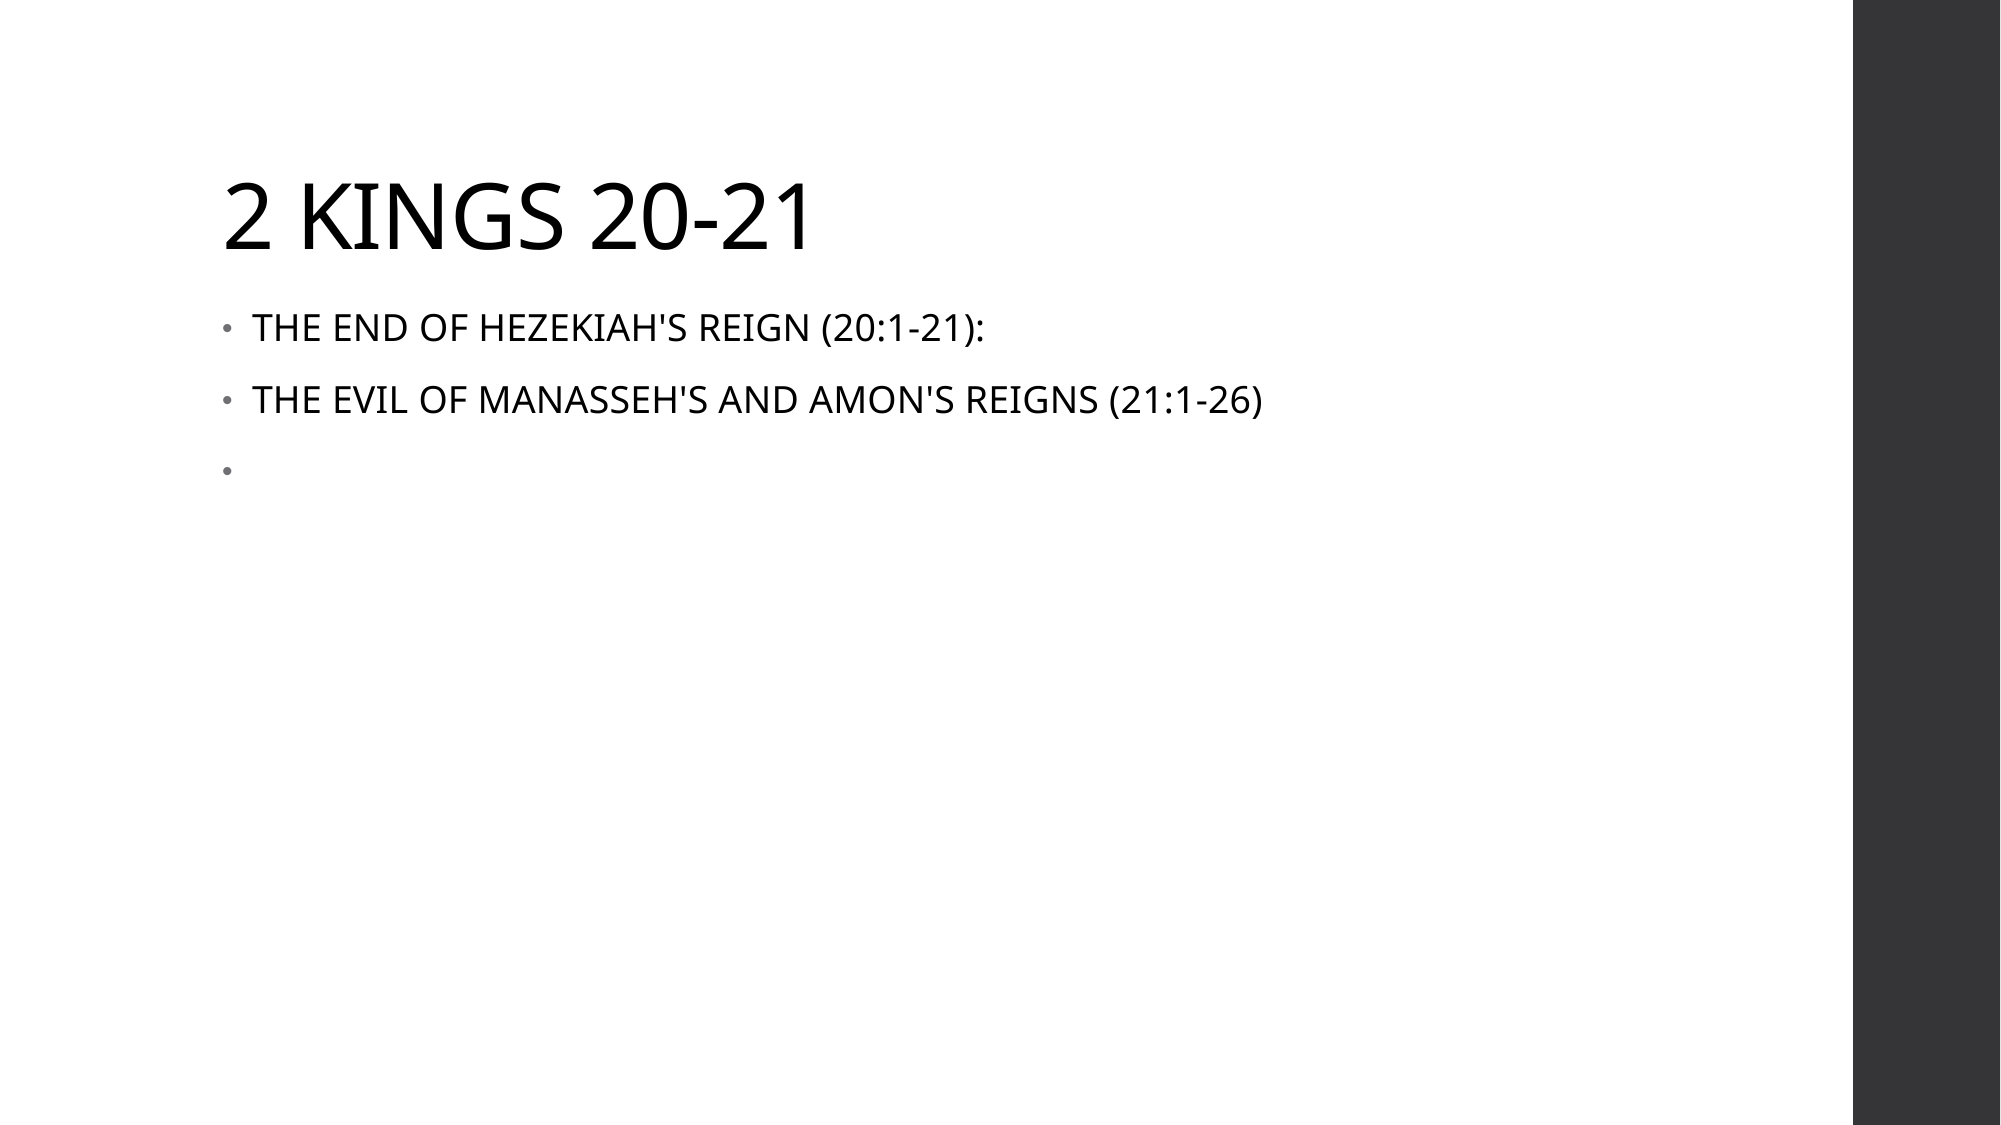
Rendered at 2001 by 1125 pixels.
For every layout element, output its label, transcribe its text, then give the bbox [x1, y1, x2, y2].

title 2 KINGS 20-21 [206, 60, 1797, 278]
list THE END OF HEZEKIAH'S REIGN (20:1-21): THE EVIL OF MANASSEH'S AND AMON'S REIGNS (21:1-26) [206, 299, 1617, 1014]
